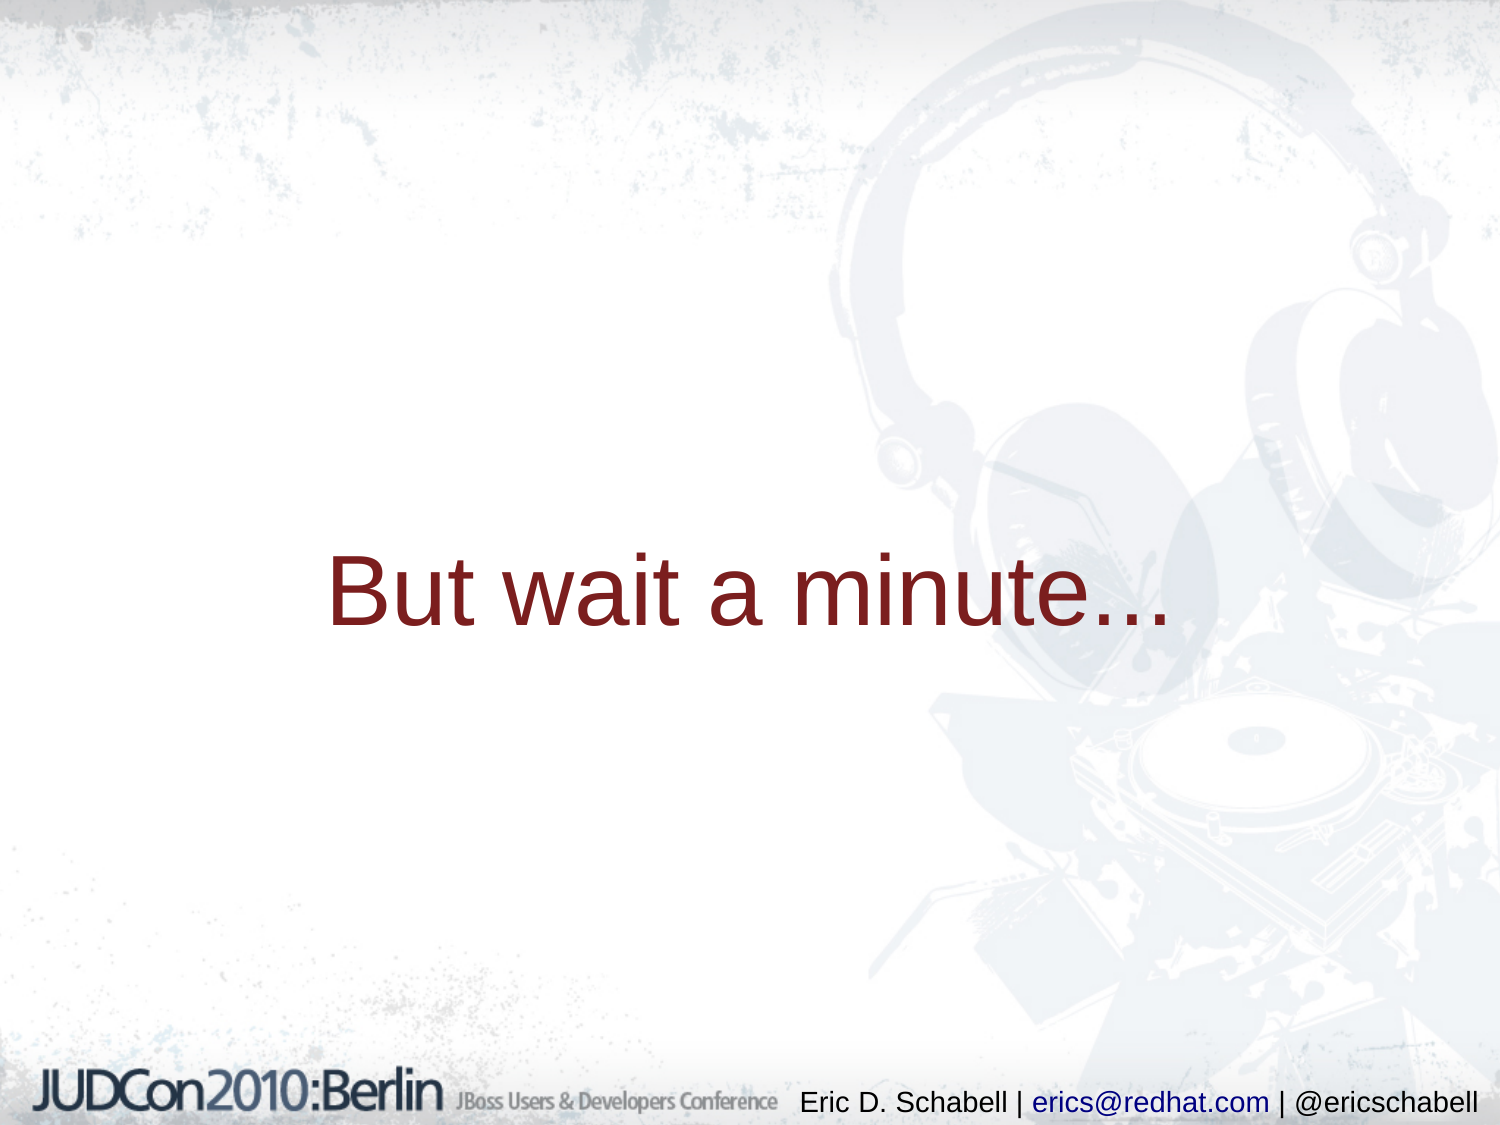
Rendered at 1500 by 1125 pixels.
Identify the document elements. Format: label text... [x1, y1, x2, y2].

subtitle But wait a minute... [112, 217, 1388, 1125]
picture [0, 0, 1500, 1125]
